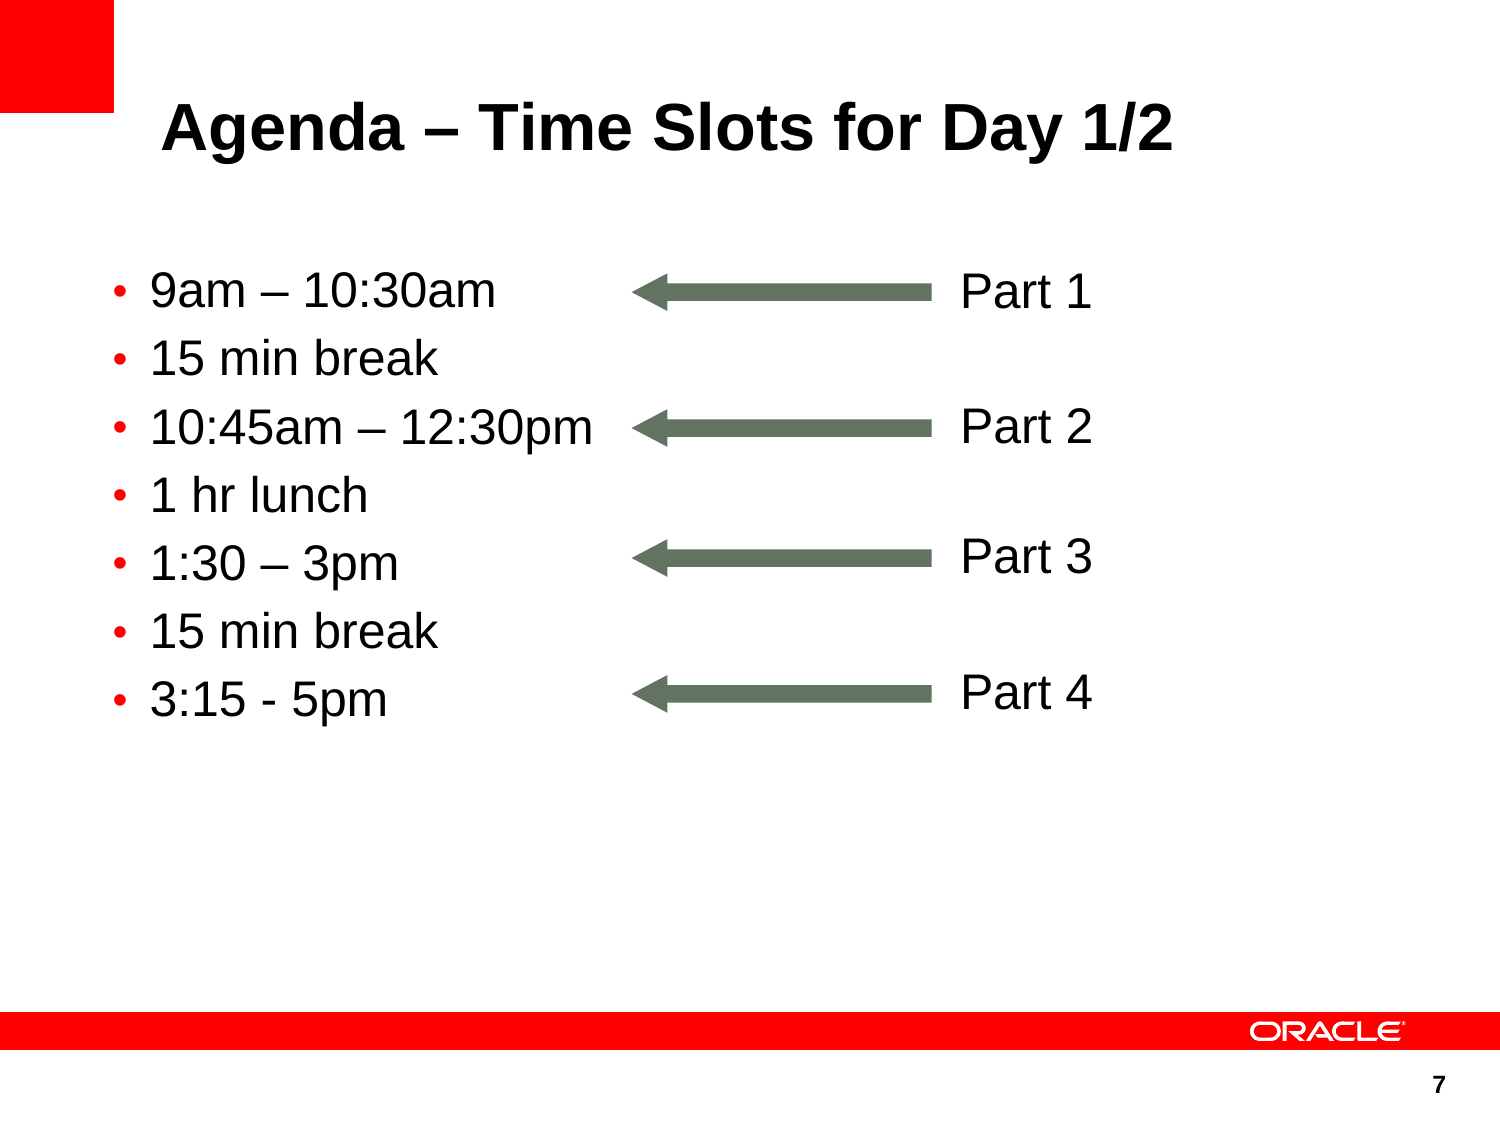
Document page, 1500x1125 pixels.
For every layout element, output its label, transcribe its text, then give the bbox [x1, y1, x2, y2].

text_box Part 3 [945, 516, 1109, 592]
text_box Part 2 [945, 386, 1109, 462]
title Agenda – Time Slots for Day 1/2 [145, 49, 1390, 205]
text_box Part 4 [945, 652, 1109, 728]
list 9am – 10:30am 15 min break 10:45am – 12:30pm 1 hr lunch 1:30 – 3pm 15 min break 3:15 - 5pm [112, 262, 1349, 1005]
picture [0, 0, 114, 113]
text_box [631, 675, 932, 713]
text_box [631, 539, 932, 577]
text_box [631, 409, 932, 447]
picture [0, 1012, 1500, 1050]
text_box [631, 273, 932, 311]
text_box Part 1 [945, 250, 1109, 326]
